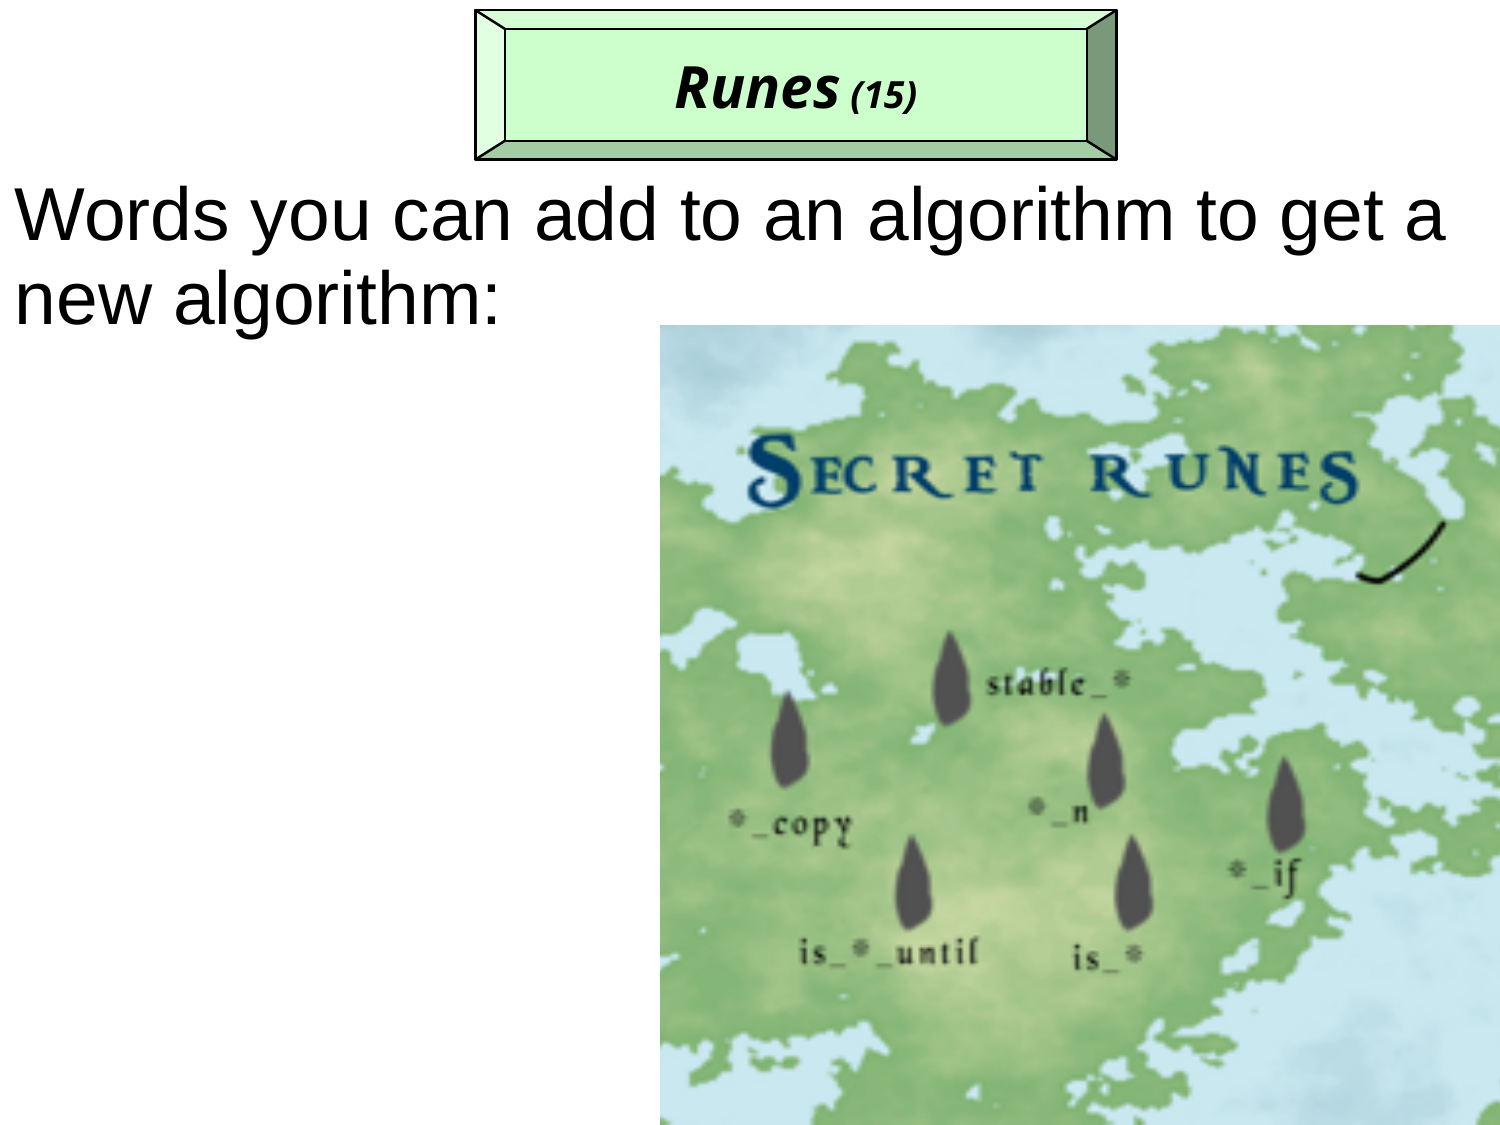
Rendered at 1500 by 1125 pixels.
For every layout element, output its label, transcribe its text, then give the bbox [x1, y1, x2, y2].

picture [660, 432, 1500, 1125]
text_box Words you can add to an algorithm to get a new algorithm: [0, 164, 1500, 432]
picture [474, 9, 1126, 164]
text_box Runes (15) [527, 35, 1066, 136]
